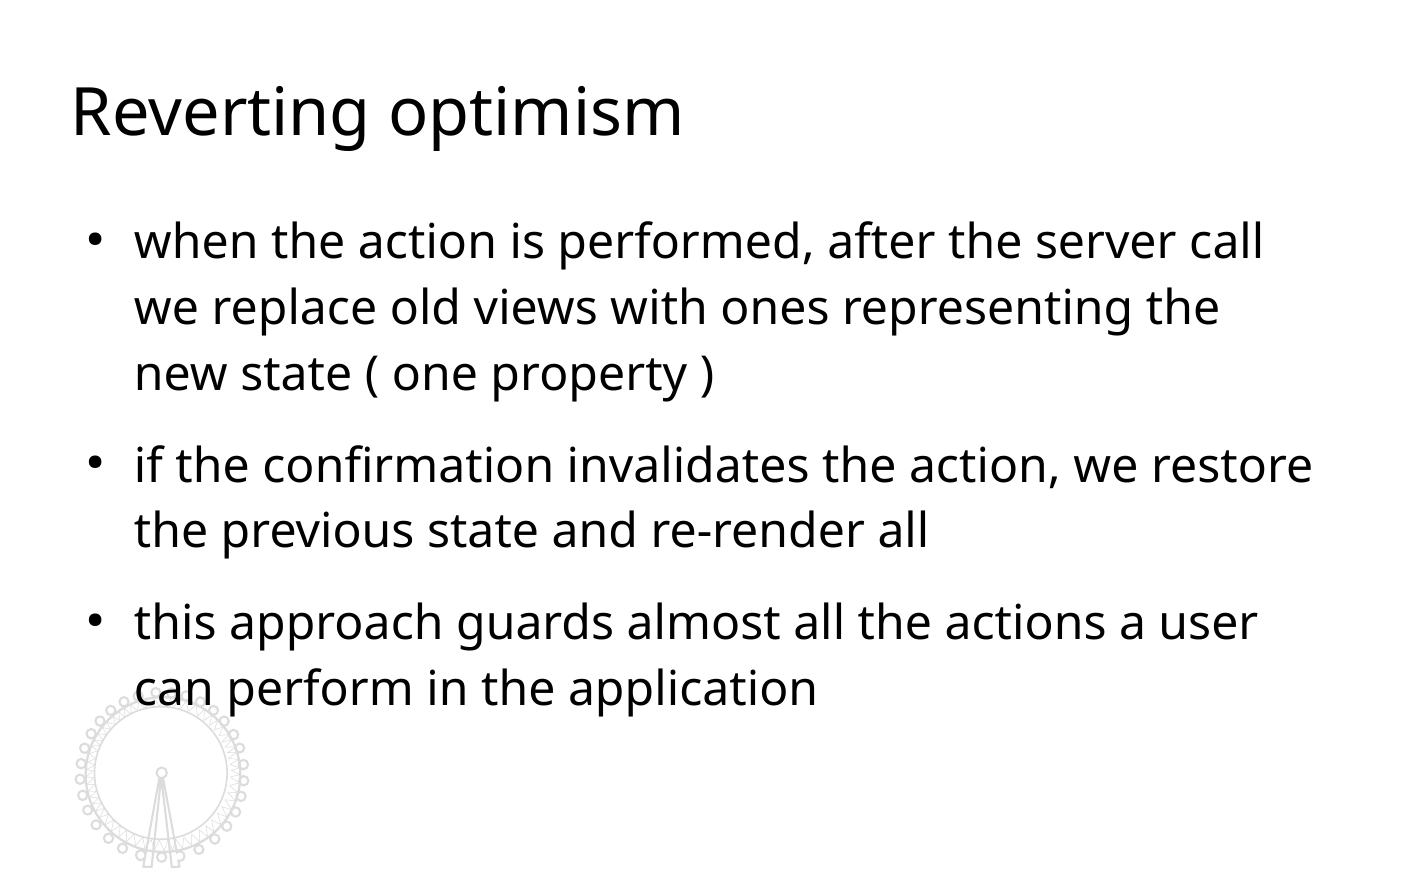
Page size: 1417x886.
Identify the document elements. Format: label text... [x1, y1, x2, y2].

list when the action is performed, after the server call we replace old views with ones representing the new state ( one property ) if the confirmation invalidates the action, we restore the previous state and re-render all this approach guards almost all the actions a user can perform in the application [70, 207, 1318, 721]
title Reverting optimism [70, 35, 1346, 184]
